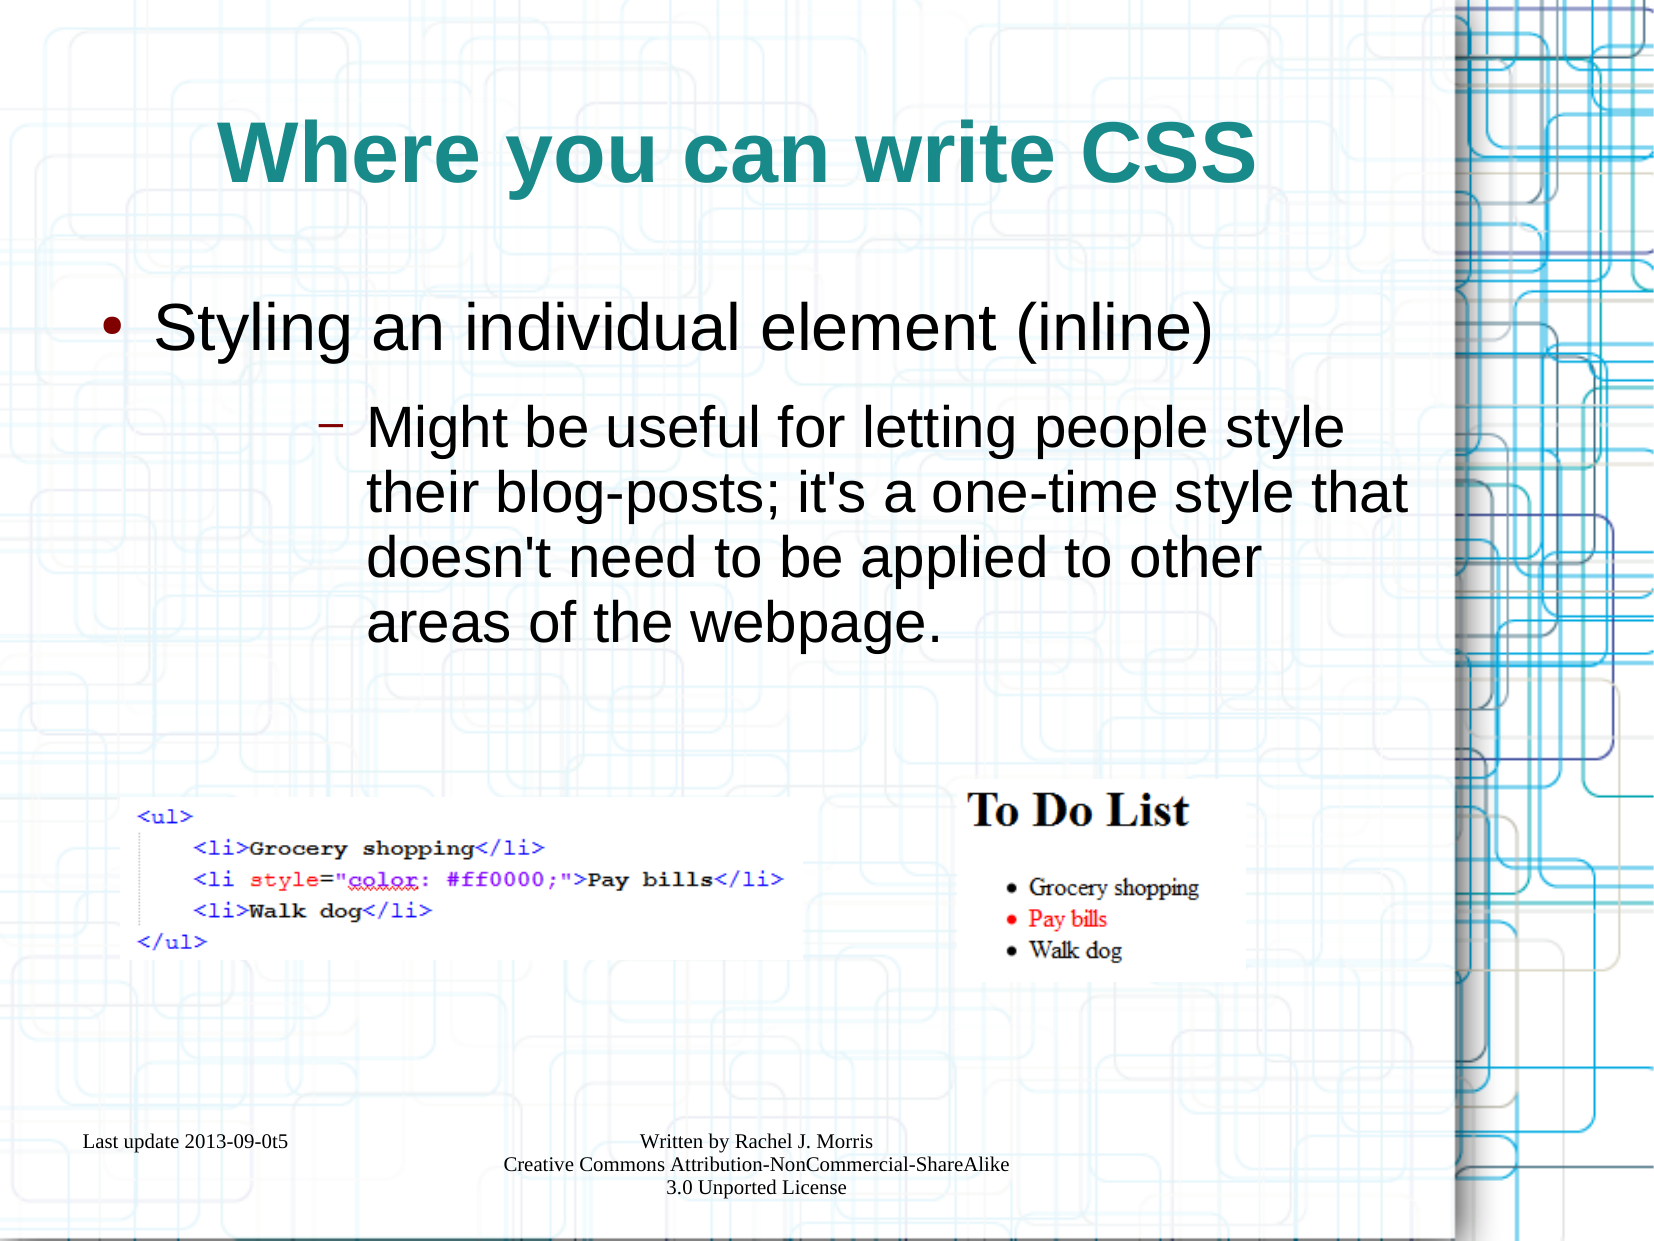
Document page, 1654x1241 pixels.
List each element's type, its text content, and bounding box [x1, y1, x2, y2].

list Styling an individual element (inline) Might be useful for letting people style their blog-posts; it's a one-time style that doesn't need to be applied to other areas of the webpage. [82, 290, 1418, 1010]
title Where you can write CSS [59, 49, 1418, 257]
picture [0, 0, 1654, 1241]
